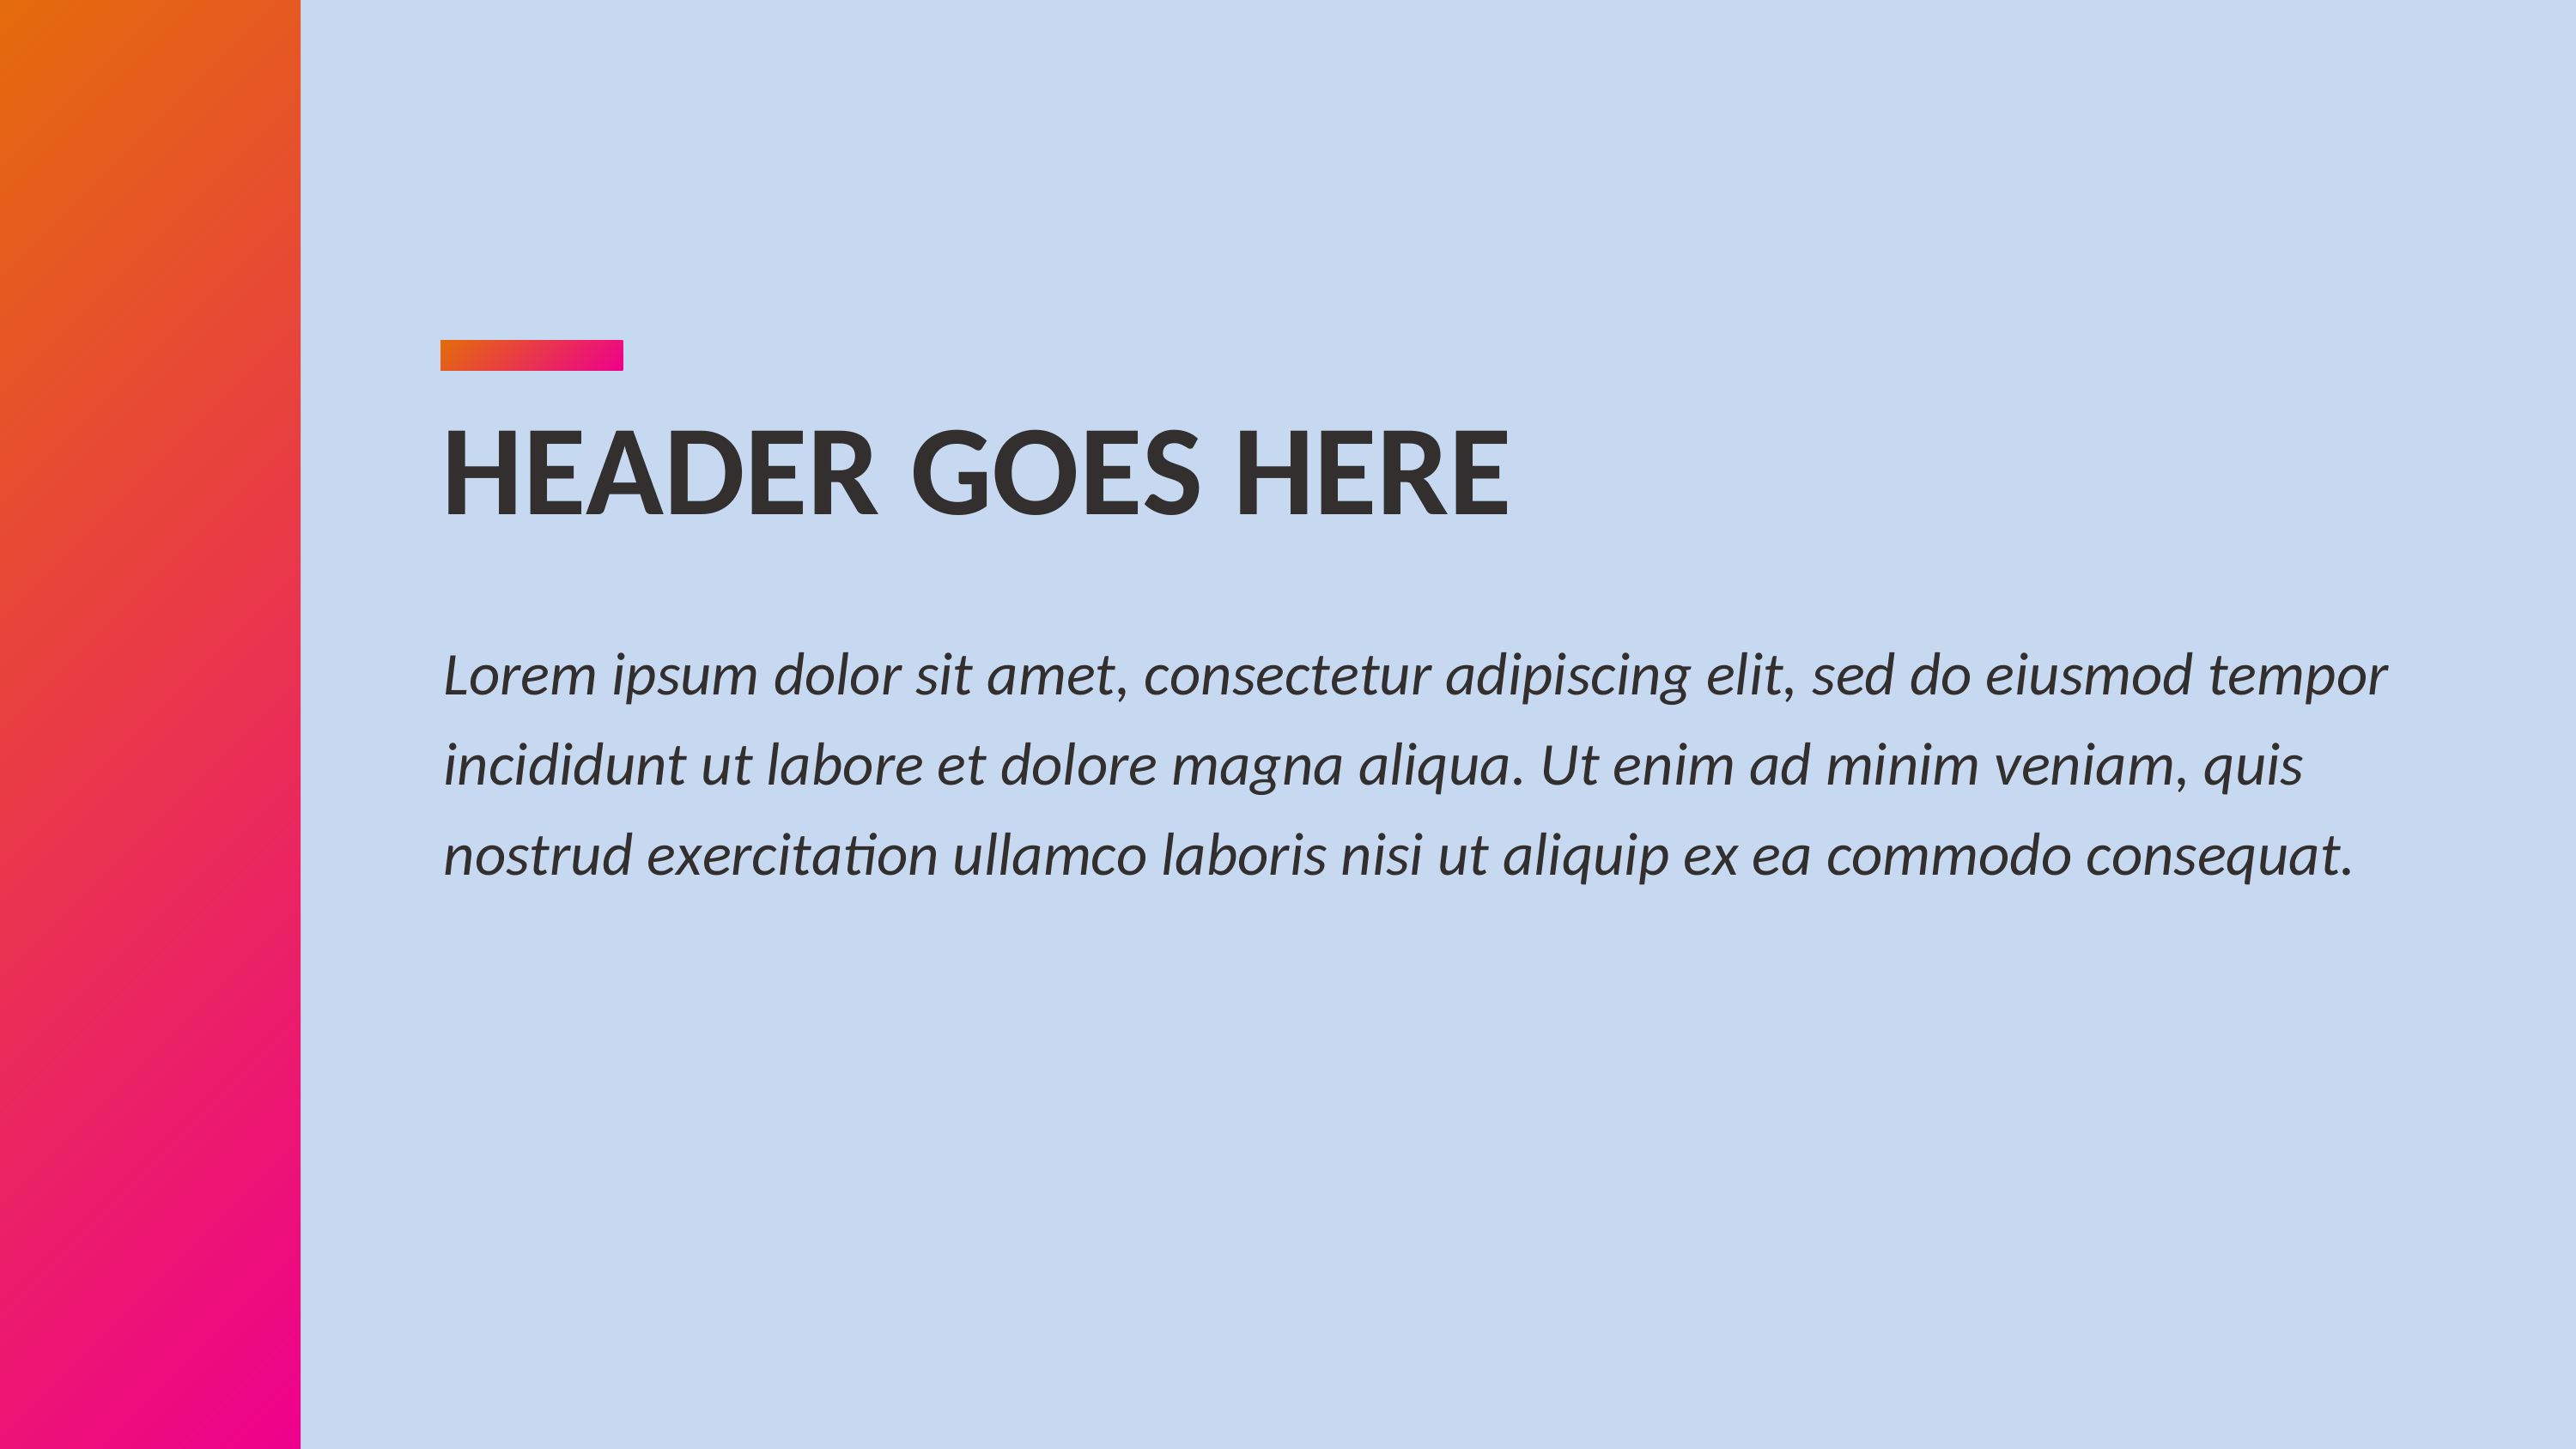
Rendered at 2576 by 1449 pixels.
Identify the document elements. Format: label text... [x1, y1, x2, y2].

list Lorem ipsum dolor sit amet, consectetur adipiscing elit, sed do eiusmod tempor incididunt ut labore et dolore magna aliqua. Ut enim ad minim veniam, quis nostrud exercitation ullamco laboris nisi ut aliquip ex ea commodo consequat. [440, 615, 2415, 1250]
text_box [440, 340, 623, 371]
title HEADER GOES HERE [440, 383, 2448, 645]
